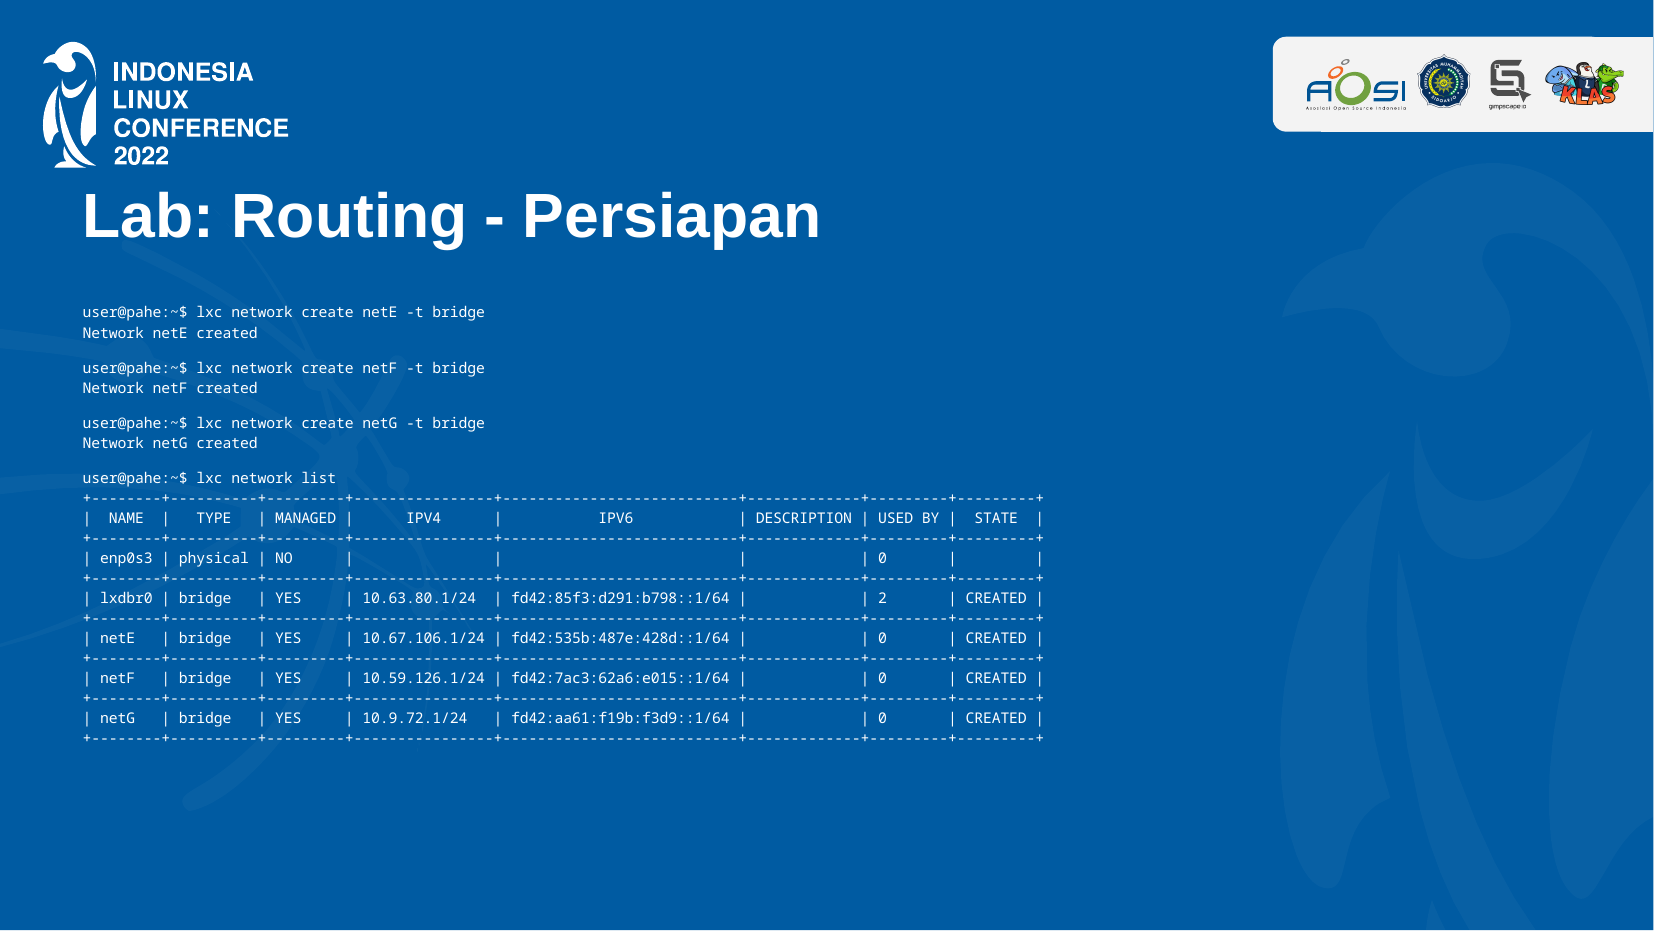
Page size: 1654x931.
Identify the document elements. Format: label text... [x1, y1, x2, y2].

list user@pahe:~$ lxc network create netE -t bridge Network netE created user@pahe:~$ lxc network create netF -t bridge Network netF created user@pahe:~$ lxc network create netG -t bridge Network netG created user@pahe:~$ lxc network list +--------+----------+---------+----------------+---------------------------+-------------+---------+---------+ | NAME | TYPE | MANAGED | IPV4 | IPV6 | DESCRIPTION | USED BY | STATE | +--------+----------+---------+----------------+---------------------------+-------------+---------+---------+ | enp0s3 | physical | NO | | | | 0 | | +--------+----------+---------+----------------+---------------------------+-------------+---------+---------+ | lxdbr0 | bridge | YES | 10.63.80.1/24 | fd42:85f3:d291:b798::1/64 | | 2 | CREATED | +--------+----------+---------+----------------+---------------------------+-------------+---------+---------+ | netE | bridge | YES | 10.67.106.1/24 | fd42:535b:487e:428d::1/64 | | 0 | CREATED | +--------+----------+---------+----------------+---------------------------+-------------+---------+---------+ | netF | bridge | YES | 10.59.126.1/24 | fd42:7ac3:62a6:e015::1/64 | | 0 | CREATED | +--------+----------+---------+----------------+---------------------------+-------------+---------+---------+ | netG | bridge | YES | 10.9.72.1/24 | fd42:aa61:f19b:f3d9::1/64 | | 0 | CREATED | +--------+----------+---------+----------------+---------------------------+-------------+---------+---------+ [82, 302, 1571, 758]
picture [1545, 62, 1624, 105]
title Lab: Routing - Persiapan [82, 150, 1571, 281]
picture [1417, 54, 1471, 108]
